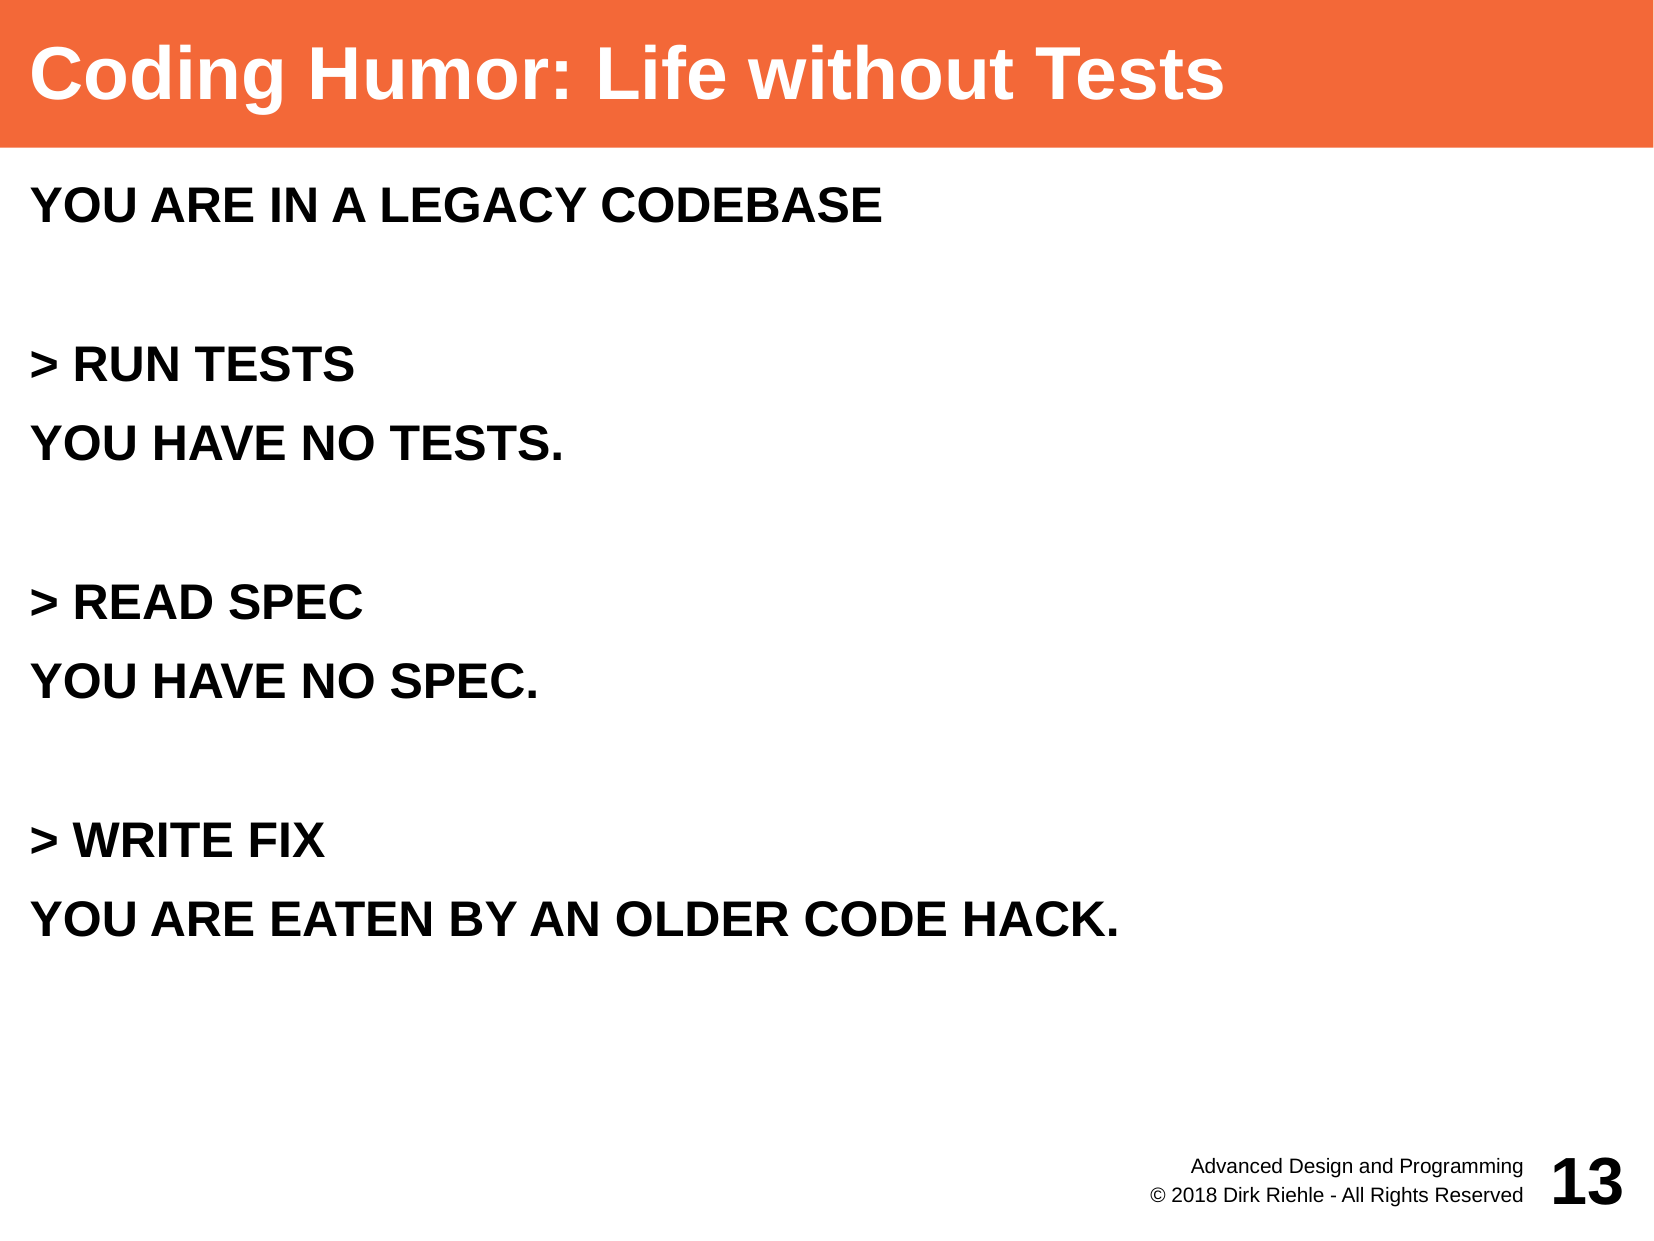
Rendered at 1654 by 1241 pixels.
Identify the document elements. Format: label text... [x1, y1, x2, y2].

title Coding Humor: Life without Tests [0, 0, 1654, 148]
list YOU ARE IN A LEGACY CODEBASE > RUN TESTS YOU HAVE NO TESTS. > READ SPEC YOU HAVE NO SPEC. > WRITE FIX YOU ARE EATEN BY AN OLDER CODE HACK. [29, 177, 1625, 1063]
